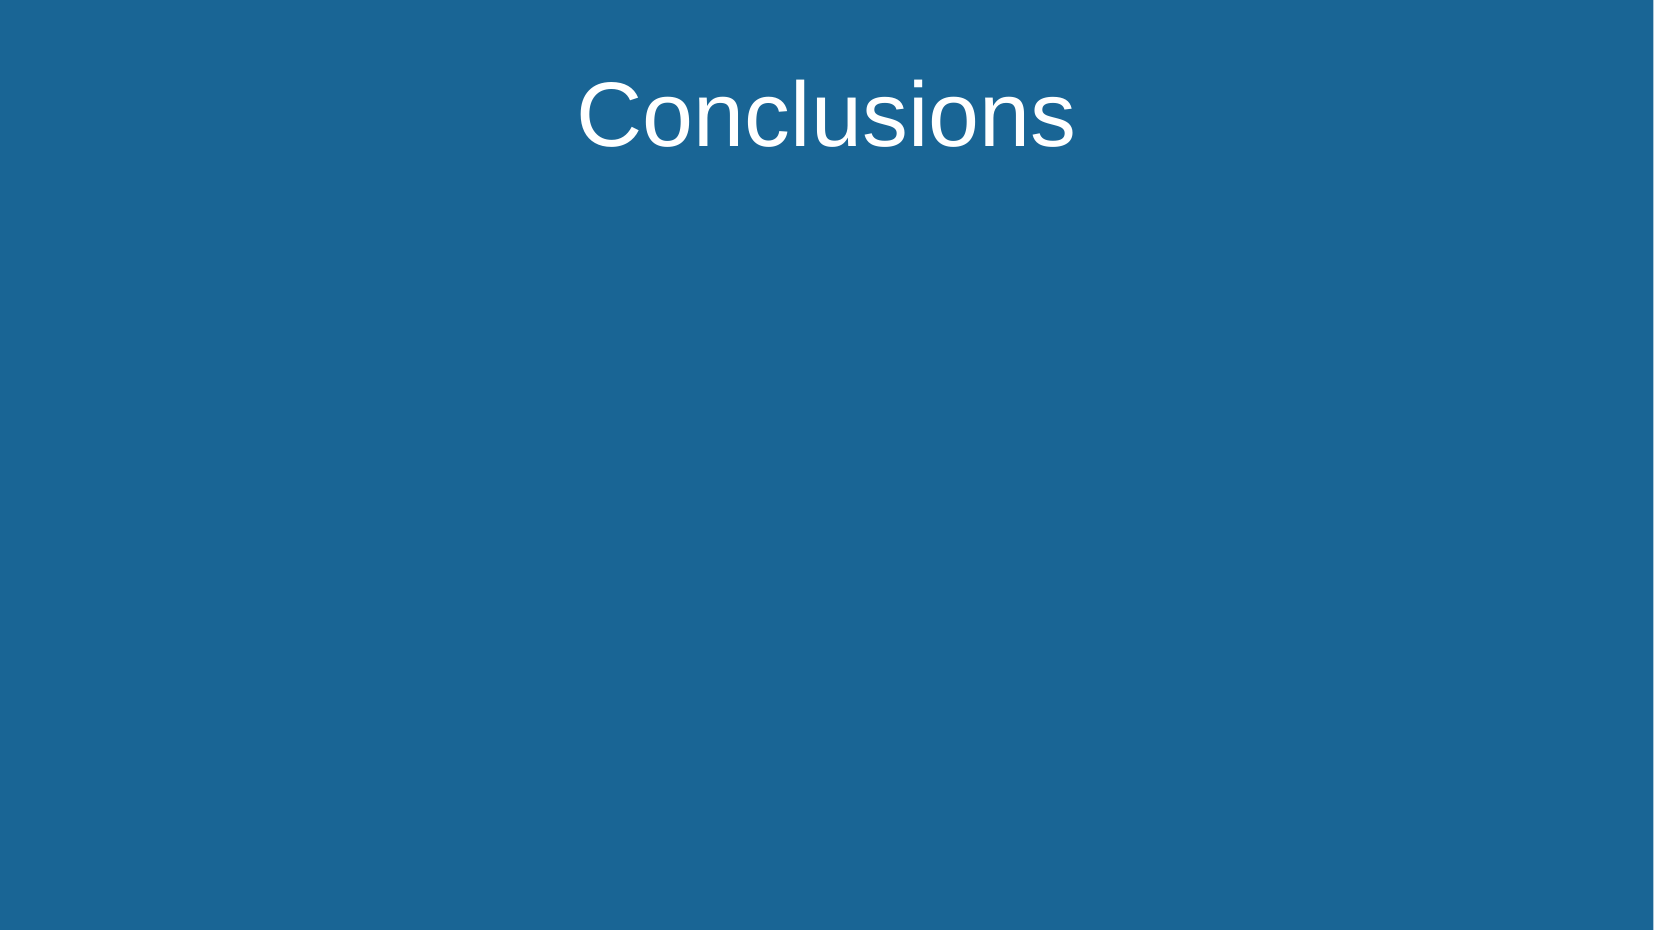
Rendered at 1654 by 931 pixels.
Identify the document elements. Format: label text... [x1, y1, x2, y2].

title Conclusions [82, 37, 1571, 193]
